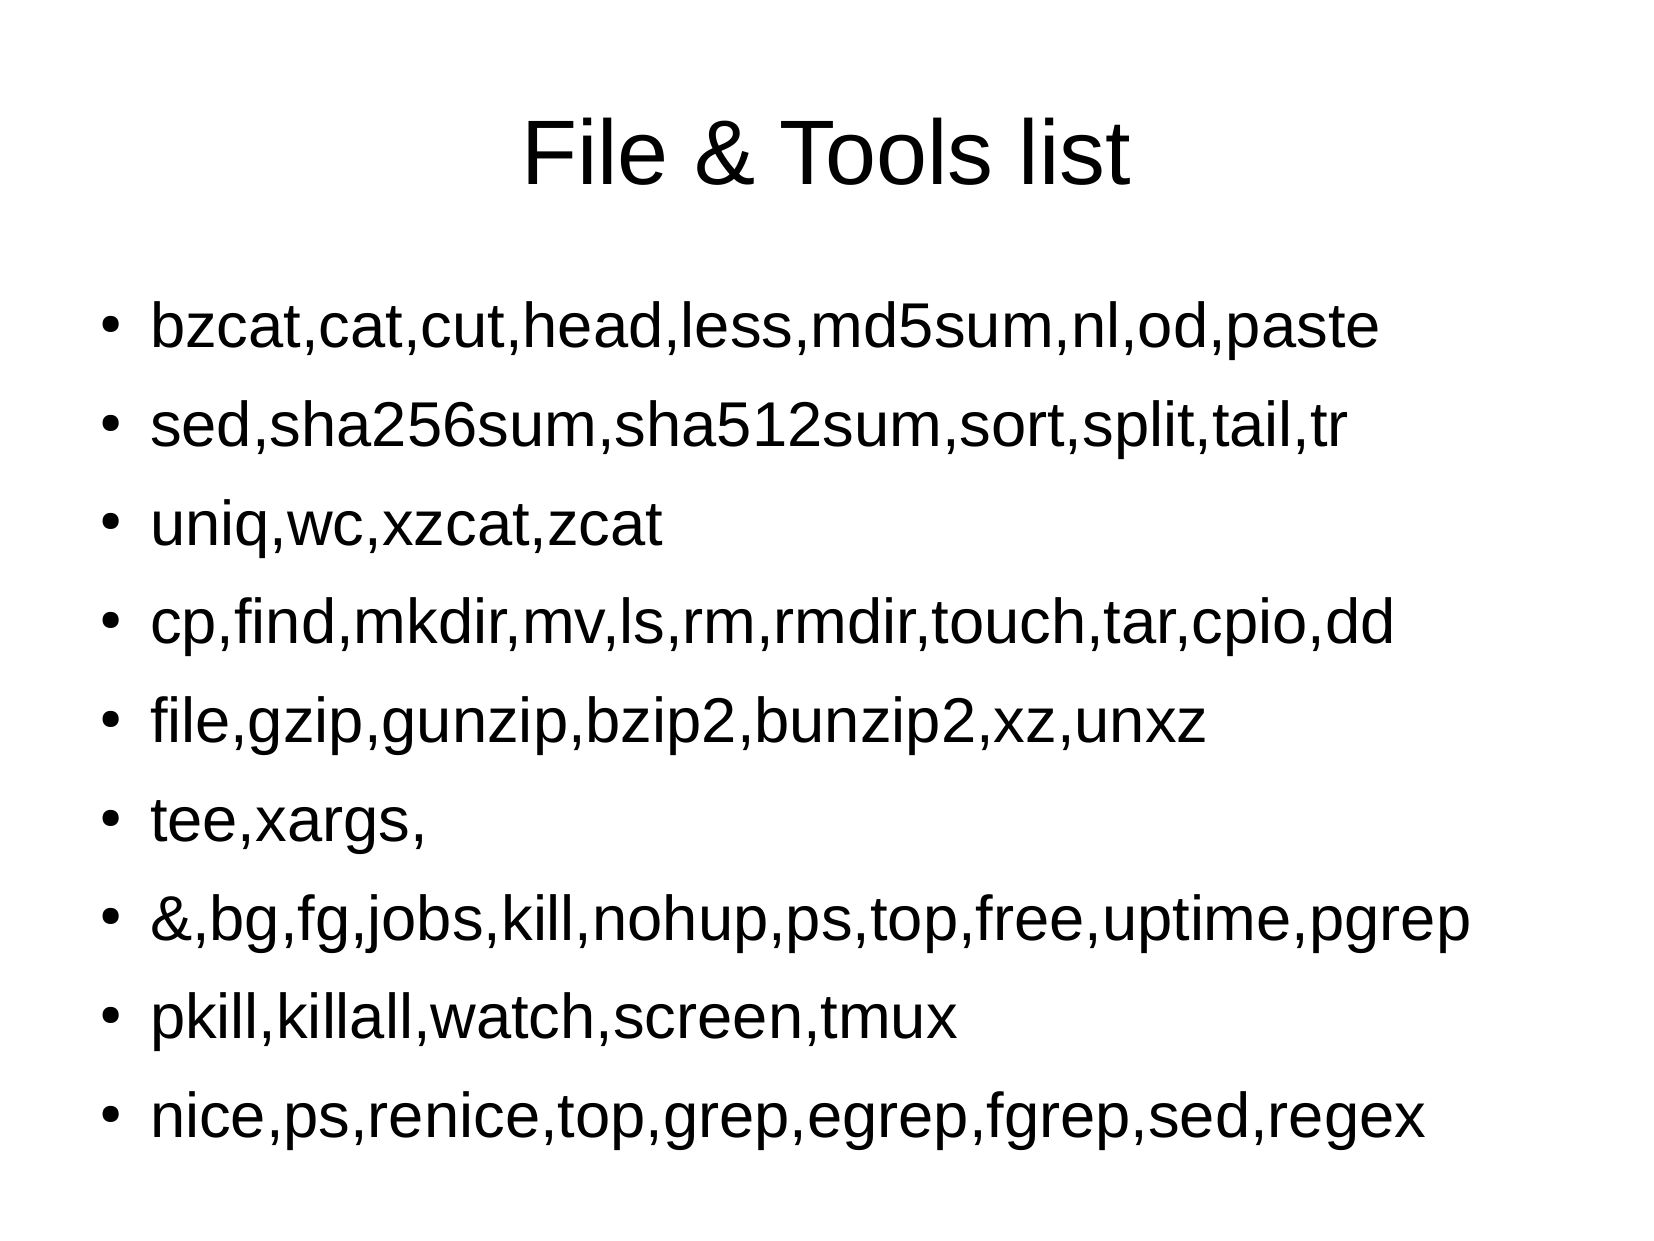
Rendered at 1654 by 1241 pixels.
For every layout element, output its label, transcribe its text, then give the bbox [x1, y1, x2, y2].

title File & Tools list [82, 49, 1571, 257]
list bzcat,cat,cut,head,less,md5sum,nl,od,paste sed,sha256sum,sha512sum,sort,split,tail,tr uniq,wc,xzcat,zcat cp,find,mkdir,mv,ls,rm,rmdir,touch,tar,cpio,dd file,gzip,gunzip,bzip2,bunzip2,xz,unxz tee,xargs, &,bg,fg,jobs,kill,nohup,ps,top,free,uptime,pgrep pkill,killall,watch,screen,tmux nice,ps,renice,top,grep,egrep,fgrep,sed,regex [82, 290, 1571, 1156]
